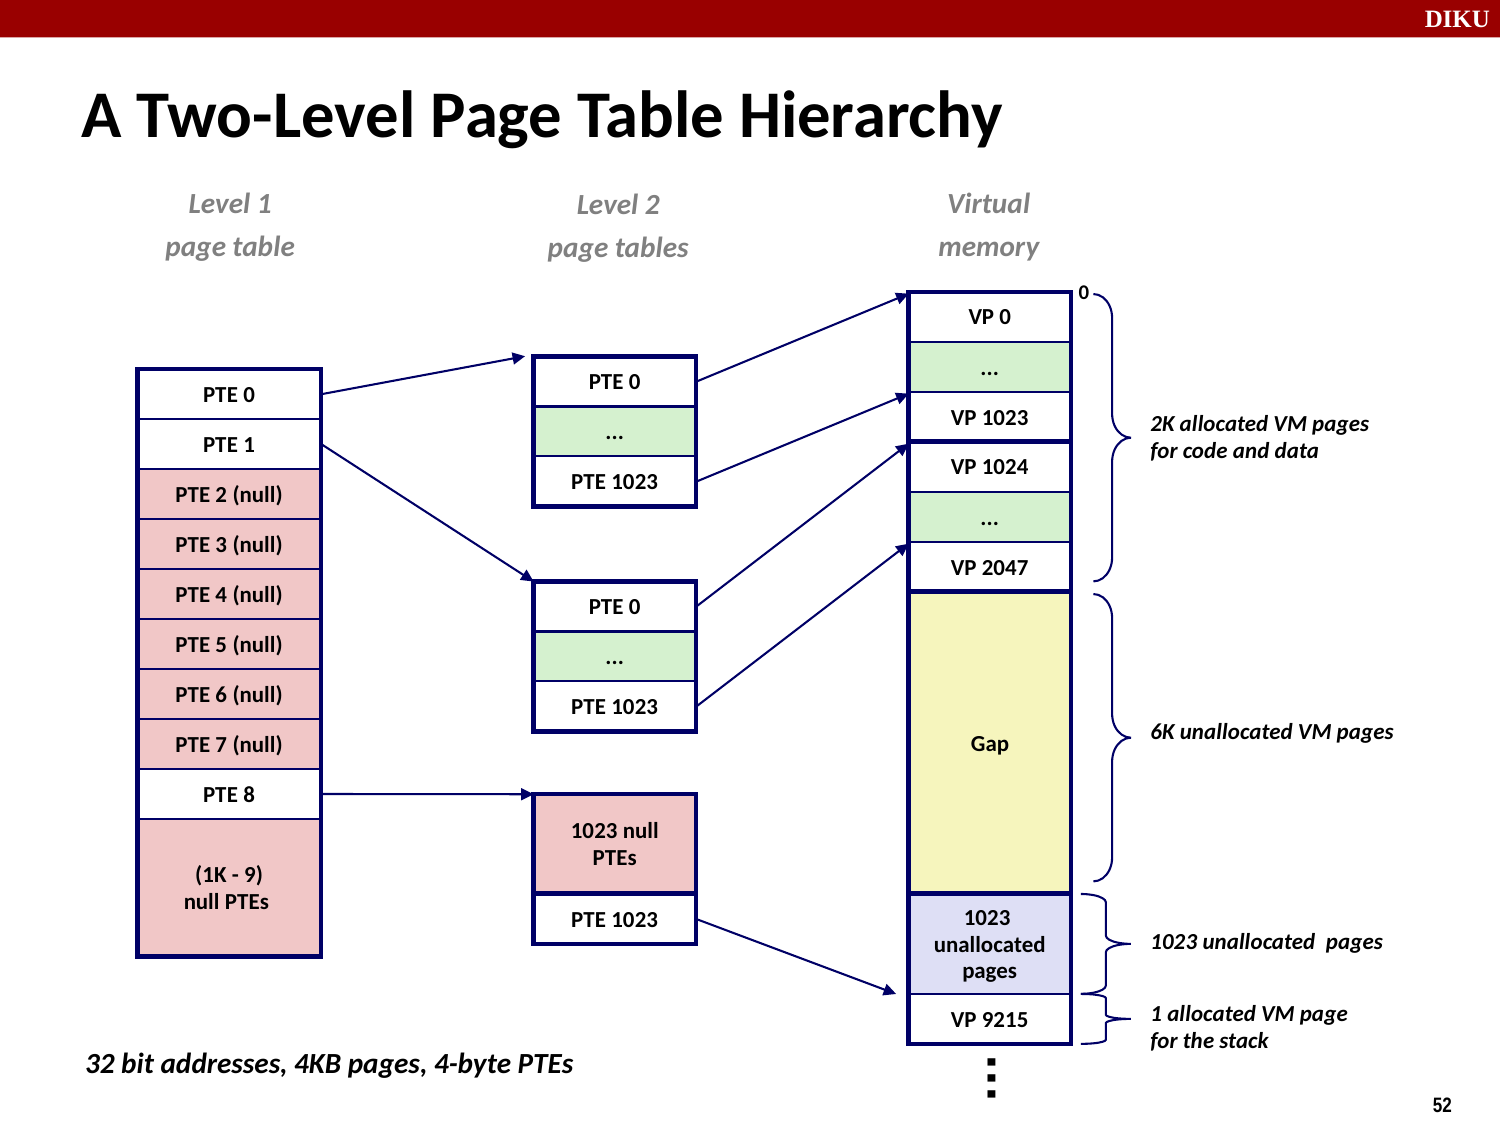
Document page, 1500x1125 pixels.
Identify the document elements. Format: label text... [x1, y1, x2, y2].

text_box PTE 3 (null) [140, 518, 319, 568]
text_box PTE 5 (null) [140, 618, 319, 668]
text_box PTE 6 (null) [140, 668, 319, 718]
text_box PTE 1 [140, 418, 319, 468]
text_box 6K unallocated VM pages [1135, 706, 1474, 757]
text_box ... [536, 631, 694, 681]
text_box PTE 1023 [536, 893, 694, 942]
text_box (1K - 9) null PTEs [140, 819, 319, 954]
text_box 1023 unallocated pages [1135, 916, 1460, 967]
text_box ... [536, 406, 694, 456]
text_box VP 1023 [911, 391, 1069, 439]
text_box 2K allocated VM pages for code and data [1135, 394, 1444, 479]
text_box ... [961, 1054, 1045, 1109]
text_box PTE 4 (null) [140, 568, 319, 618]
text_box PTE 1023 [536, 456, 694, 504]
text_box 0 [1062, 269, 1105, 315]
text_box 32 bit addresses, 4KB pages, 4-byte PTEs [70, 1037, 728, 1098]
text_box Gap [908, 591, 1072, 892]
text_box ... [911, 491, 1069, 541]
text_box PTE 2 (null) [140, 468, 319, 518]
text_box VP 1024 [911, 444, 1069, 491]
text_box A Two-Level Page Table Hierarchy [66, 46, 1426, 175]
text_box VP 0 [911, 294, 1069, 341]
text_box PTE 0 [536, 359, 694, 406]
text_box Virtual memory [908, 181, 1069, 294]
text_box Level 1 page table [132, 181, 329, 294]
text_box PTE 8 [140, 768, 319, 819]
text_box VP 2047 [911, 541, 1069, 589]
text_box PTE 0 [140, 371, 319, 418]
text_box PTE 0 [536, 584, 694, 631]
text_box 1023 null PTEs [536, 796, 694, 893]
text_box VP 9215 [911, 993, 1069, 1042]
text_box 1023 unallocated pages [911, 896, 1069, 993]
text_box ... [911, 341, 1069, 391]
text_box PTE 7 (null) [140, 718, 319, 768]
text_box PTE 1023 [536, 681, 694, 729]
text_box 1 allocated VM page for the stack [1135, 984, 1416, 1069]
text_box Level 2 page tables [513, 182, 724, 295]
